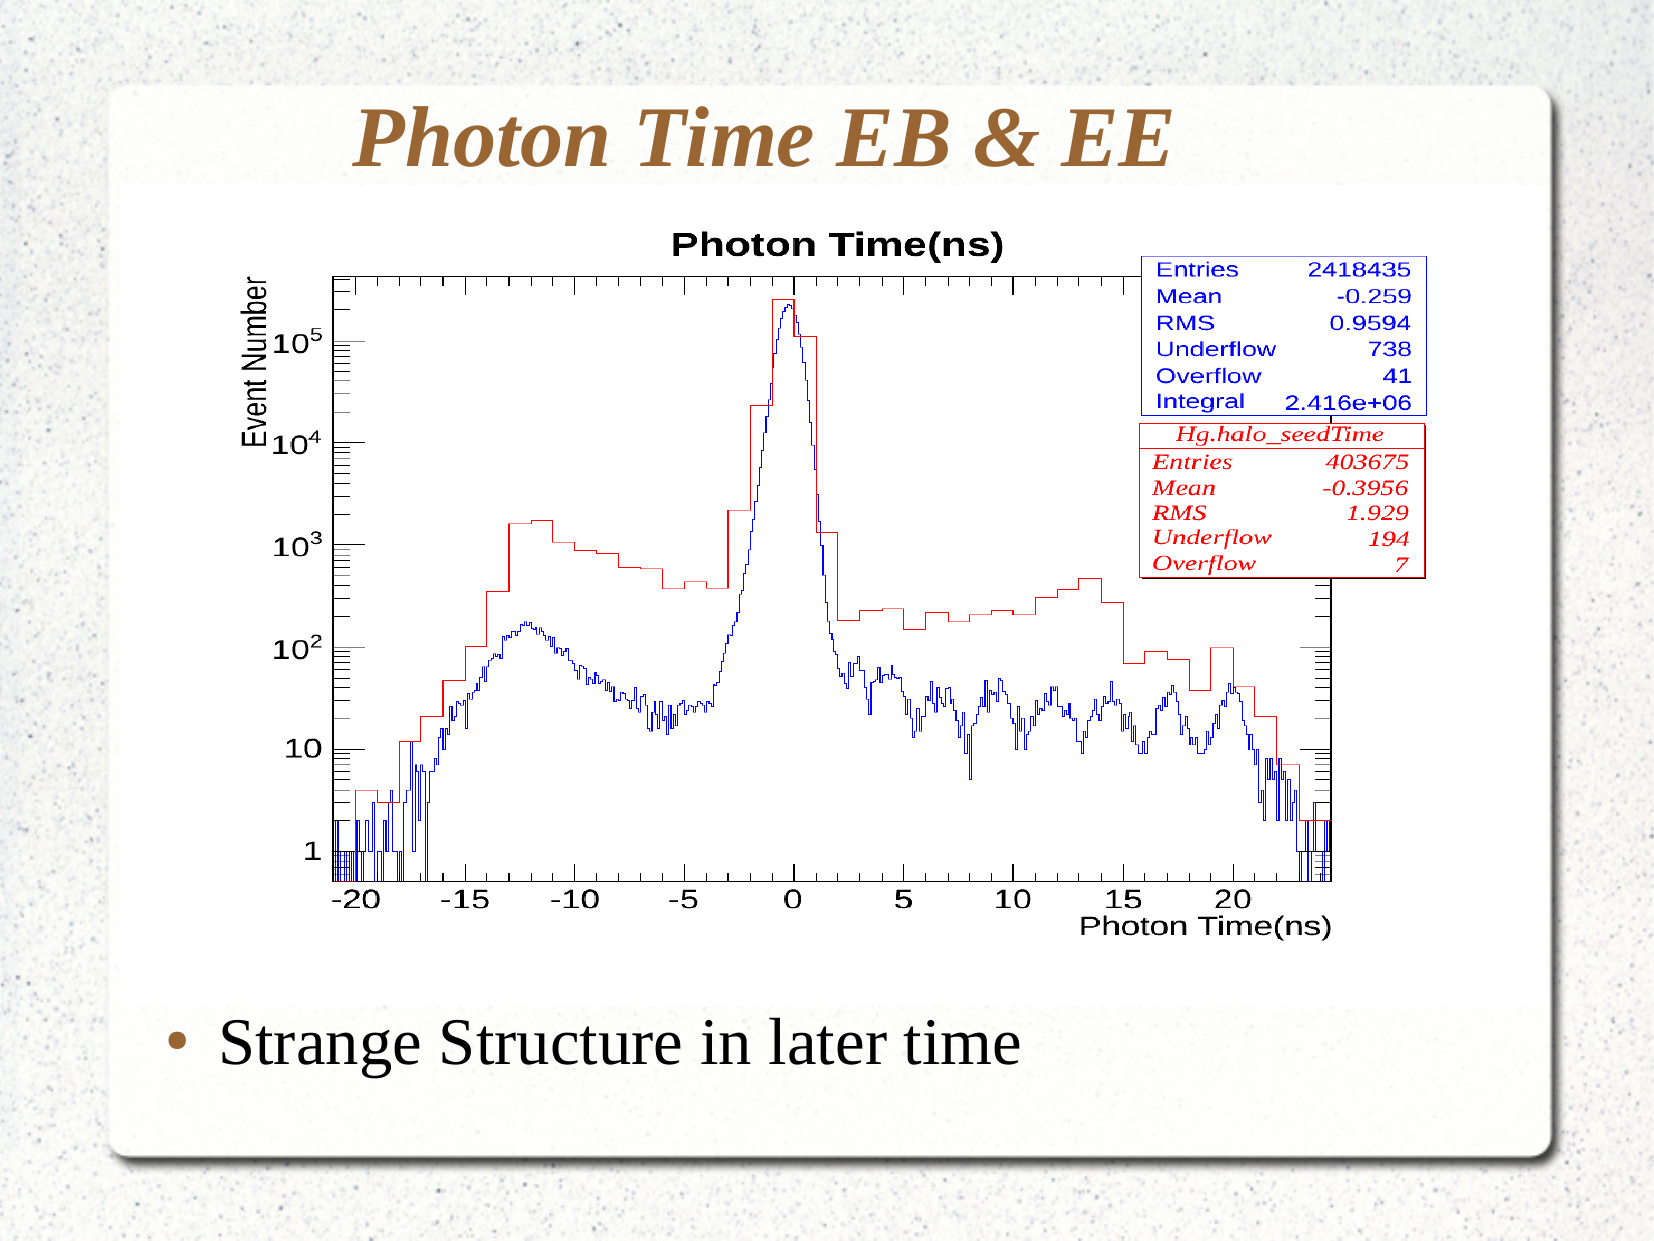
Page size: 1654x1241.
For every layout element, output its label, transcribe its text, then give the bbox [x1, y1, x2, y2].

list Strange Structure in later time [147, 1006, 1381, 1080]
title Photon Time EB & EE [270, 90, 1261, 185]
picture [0, 0, 1654, 1241]
